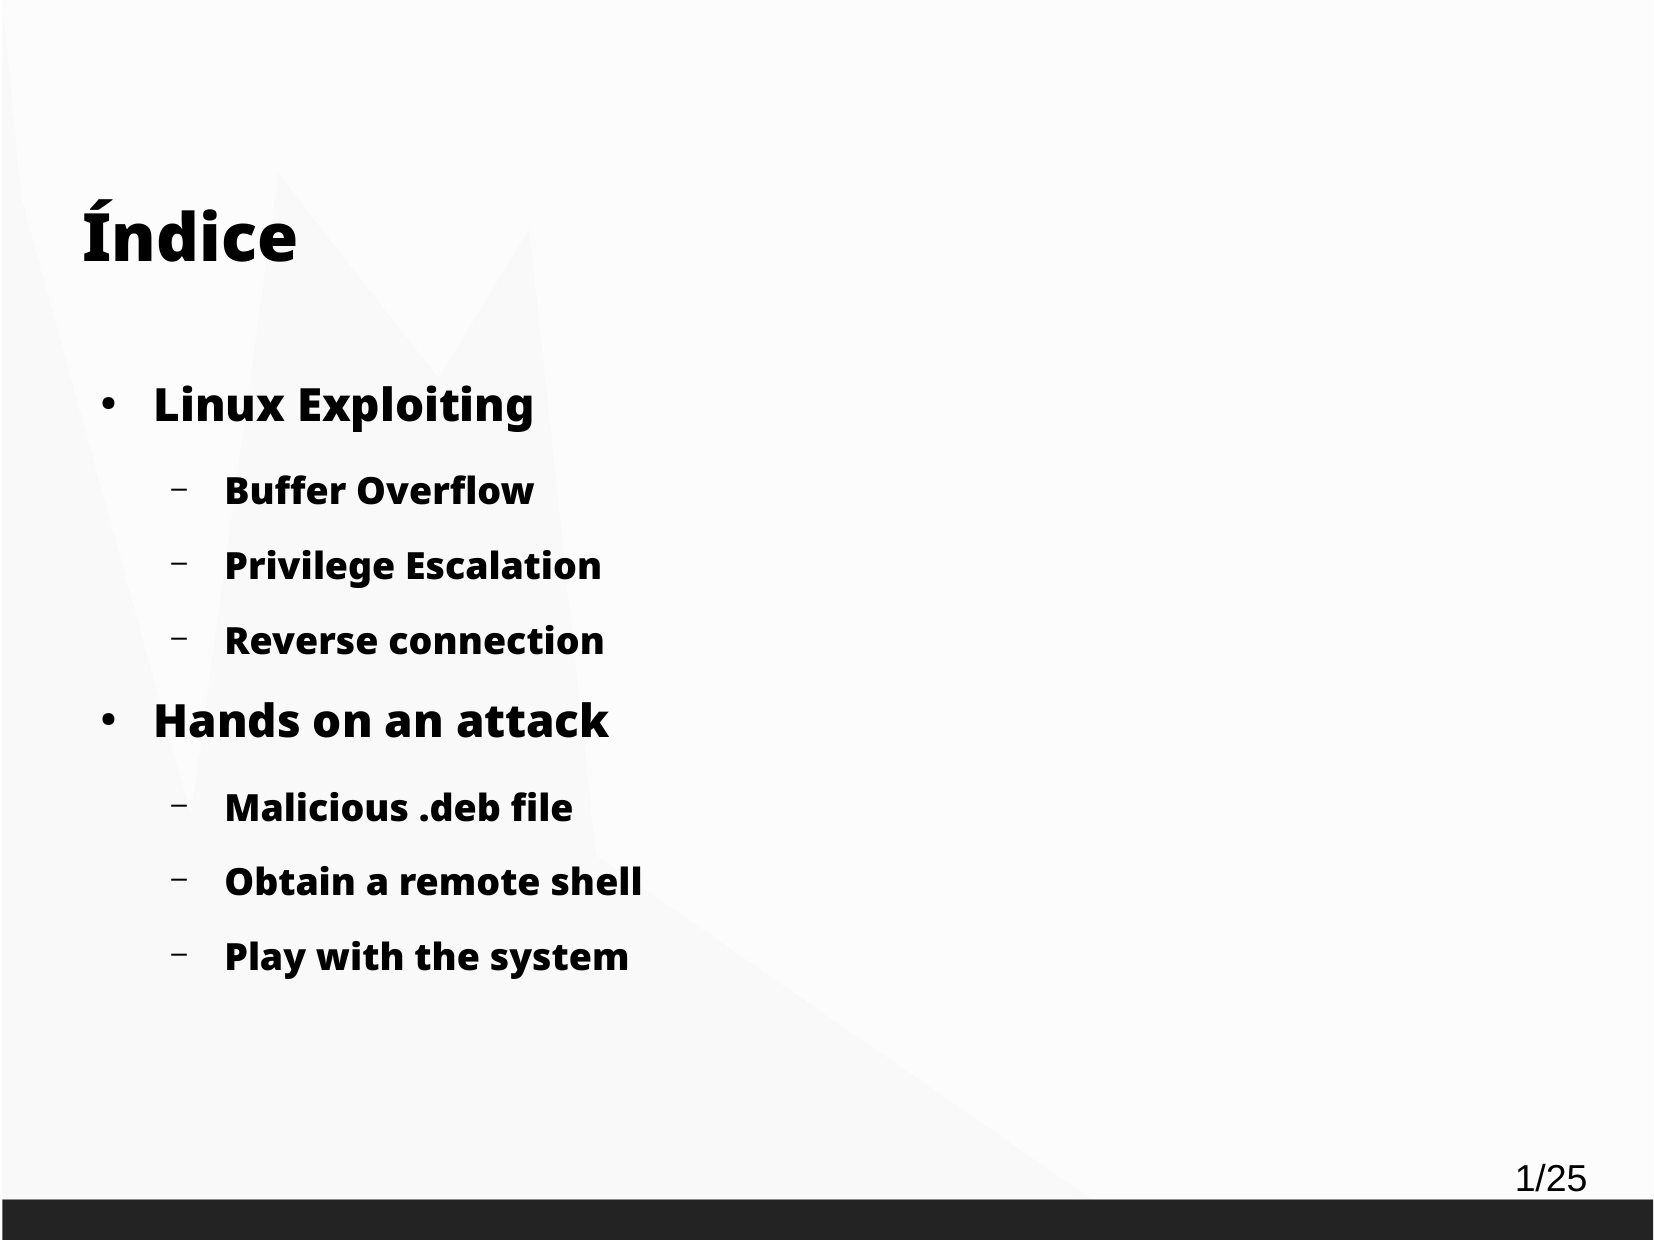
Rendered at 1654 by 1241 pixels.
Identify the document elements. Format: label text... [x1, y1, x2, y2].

list Linux Exploiting Buffer Overflow Privilege Escalation Reverse connection Hands on an attack Malicious .deb file Obtain a remote shell Play with the system [82, 372, 1571, 1013]
text_box 1/25 [1500, 1149, 1651, 1201]
picture [2, 0, 1654, 1241]
title Índice [82, 139, 1571, 332]
